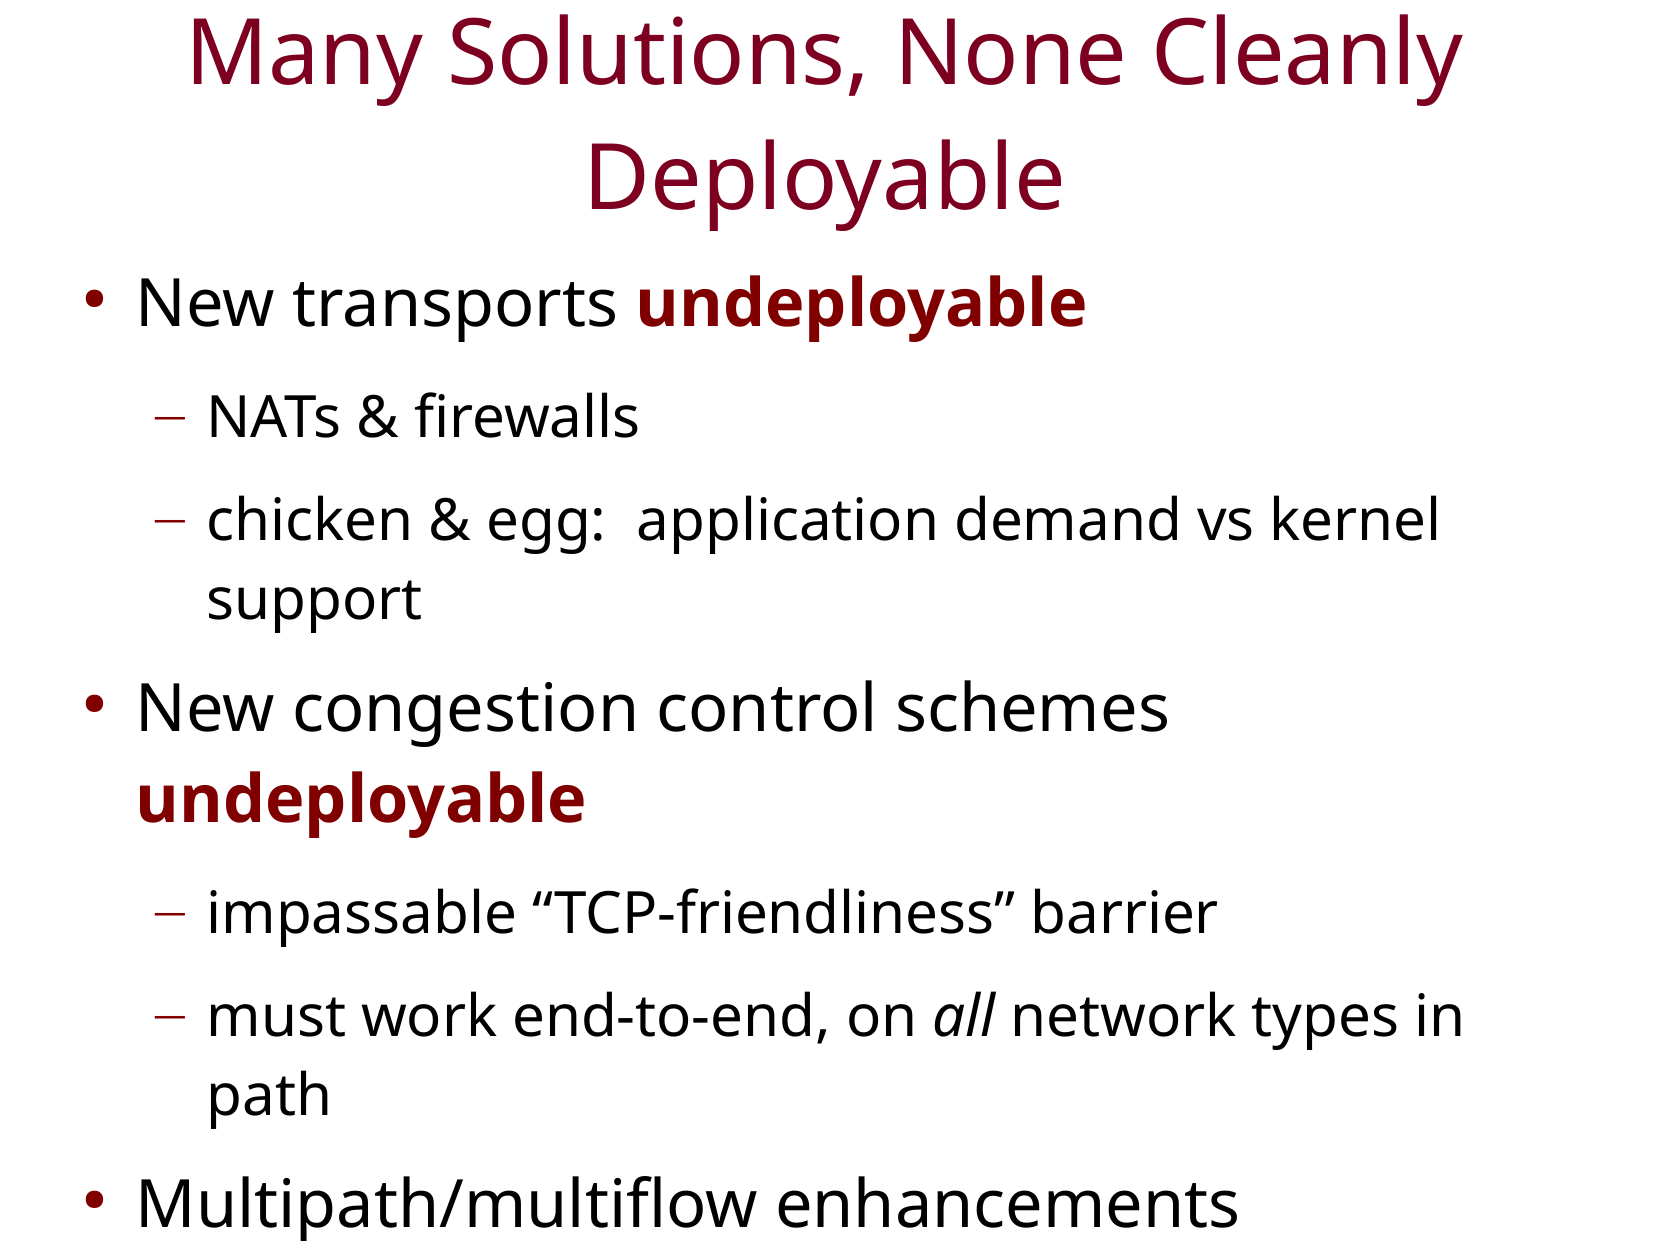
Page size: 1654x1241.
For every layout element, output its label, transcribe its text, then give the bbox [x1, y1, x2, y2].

list New transports undeployable NATs & firewalls chicken & egg: application demand vs kernel support New congestion control schemes undeployable impassable “TCP-friendliness” barrier must work end-to-end, on all network types in path Multipath/multiflow enhancements undeployable “You want how many flows? Not on my network!” Fundamentally “TCP-unfriendly”? [64, 254, 1595, 1096]
title Many Solutions, None Cleanly Deployable [0, 8, 1651, 216]
